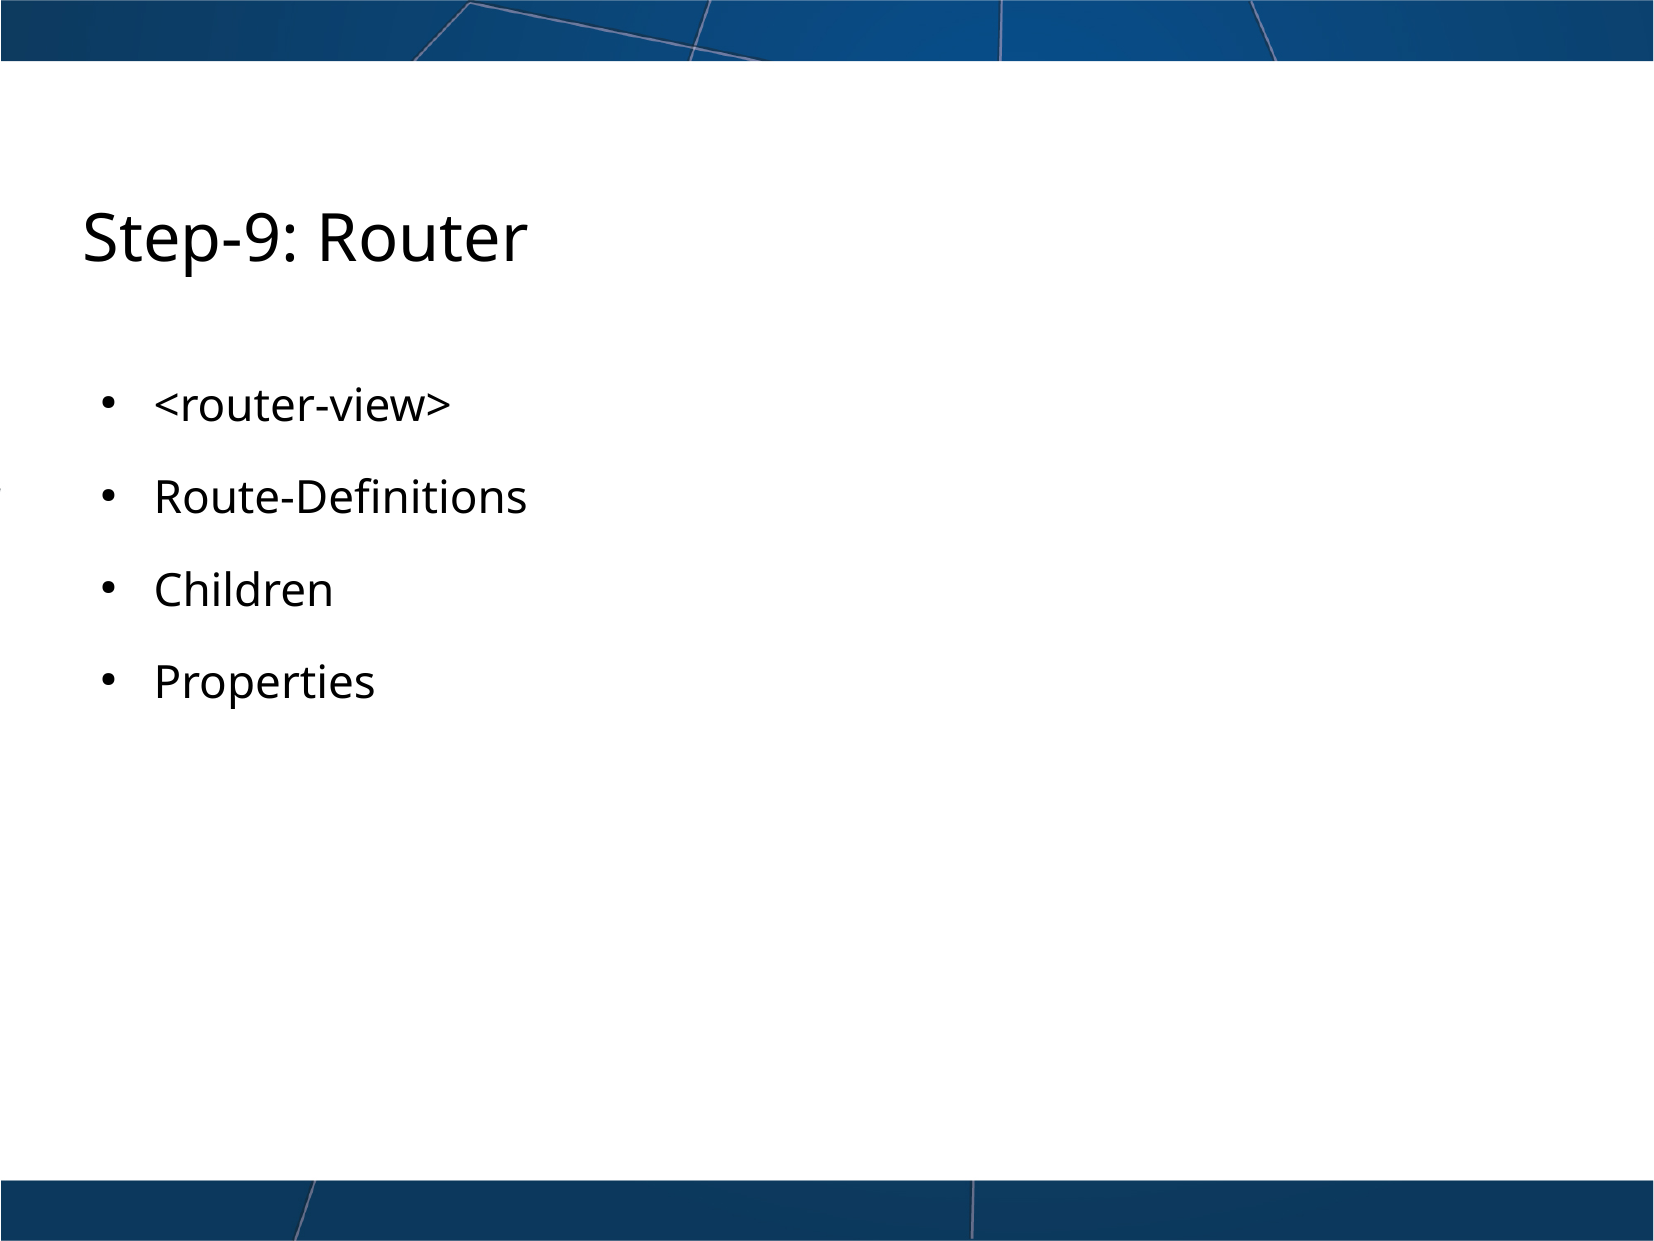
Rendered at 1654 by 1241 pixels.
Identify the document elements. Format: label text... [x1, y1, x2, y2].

picture [0, 0, 1654, 1241]
list <router-view> Route-Definitions Children Properties [82, 372, 1571, 1013]
title Step-9: Router [82, 139, 1571, 332]
